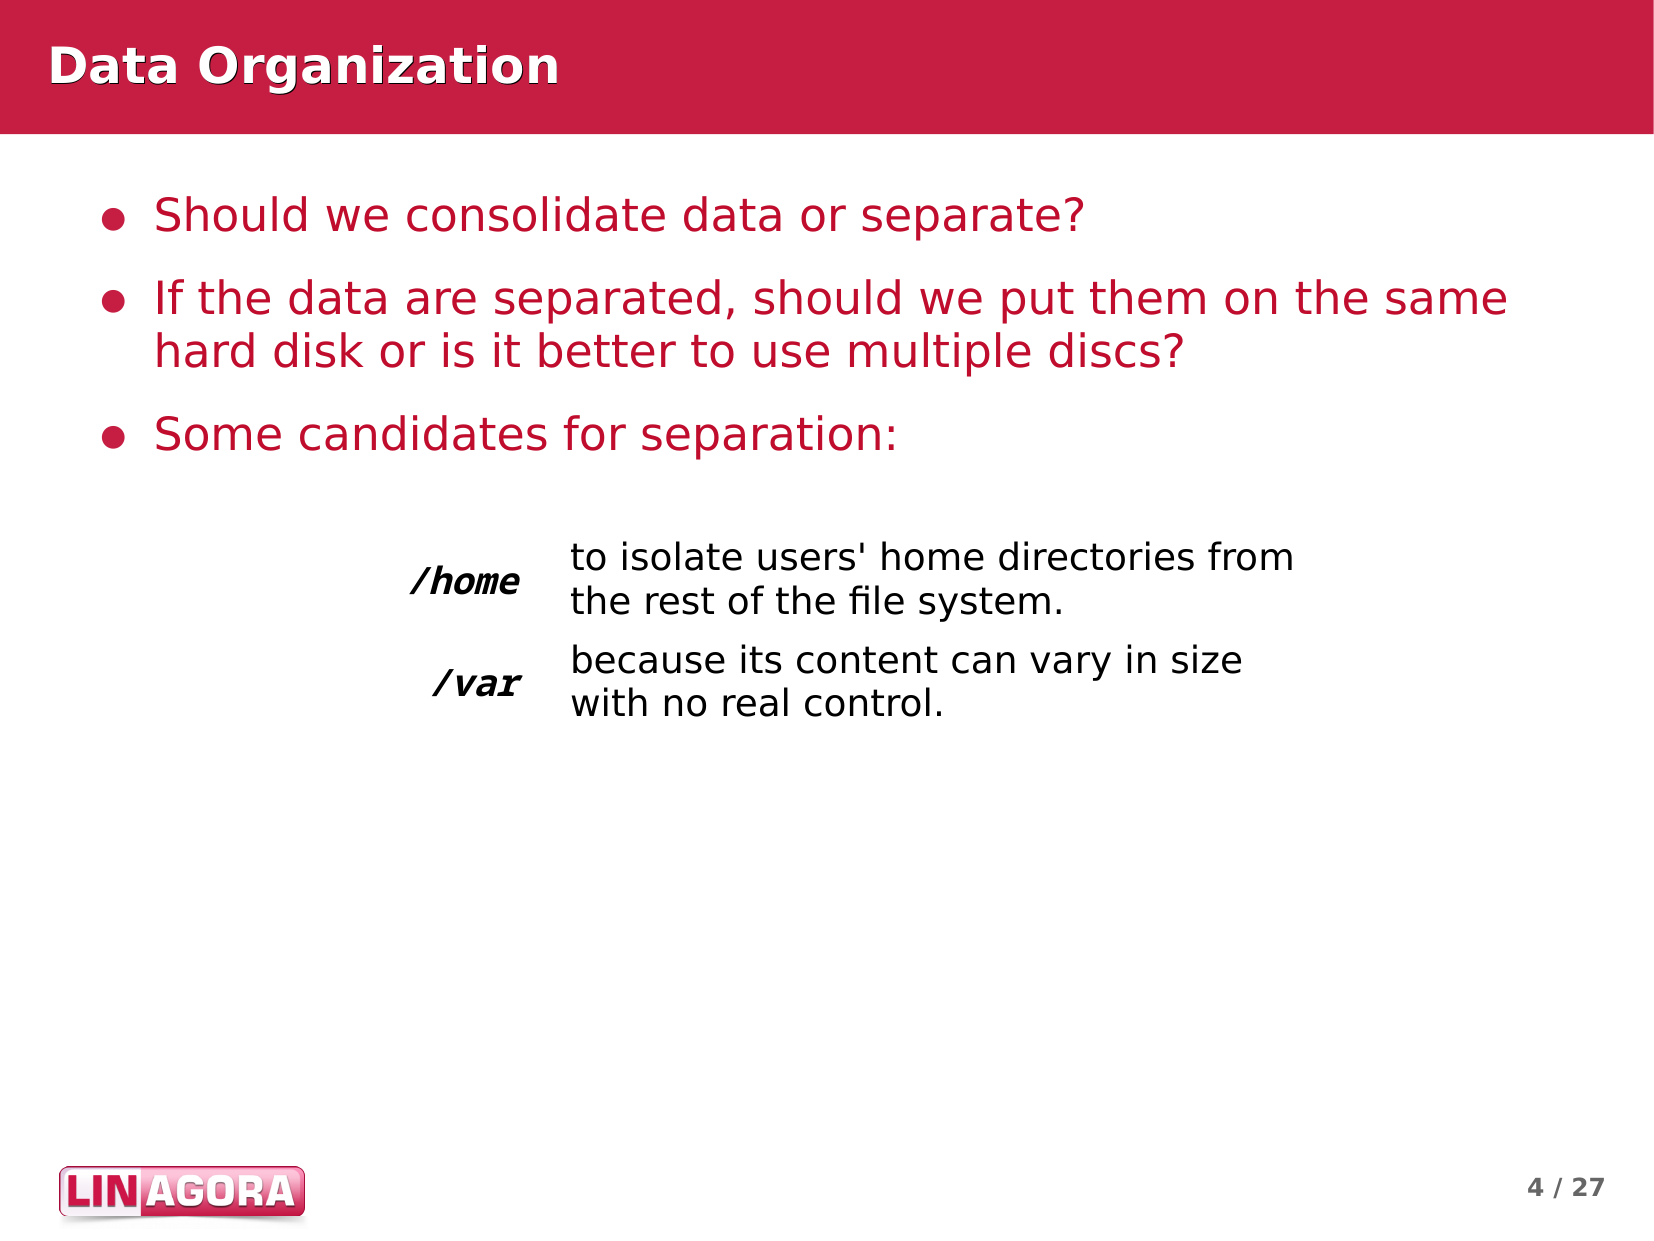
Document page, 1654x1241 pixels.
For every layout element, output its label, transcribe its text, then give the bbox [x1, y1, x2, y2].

table_cell /var [331, 631, 555, 733]
table_header to isolate users' home directories from the rest of the file system. [555, 528, 1323, 631]
picture [59, 1166, 308, 1229]
title Data Organization [47, 7, 1624, 126]
table_cell because its content can vary in size with no real control. [555, 631, 1323, 733]
table_header /home [331, 528, 555, 631]
list Should we consolidate data or separate? If the data are separated, should we put them on the same hard disk or is it better to use multiple discs? Some candidates for separation: [82, 188, 1571, 1134]
